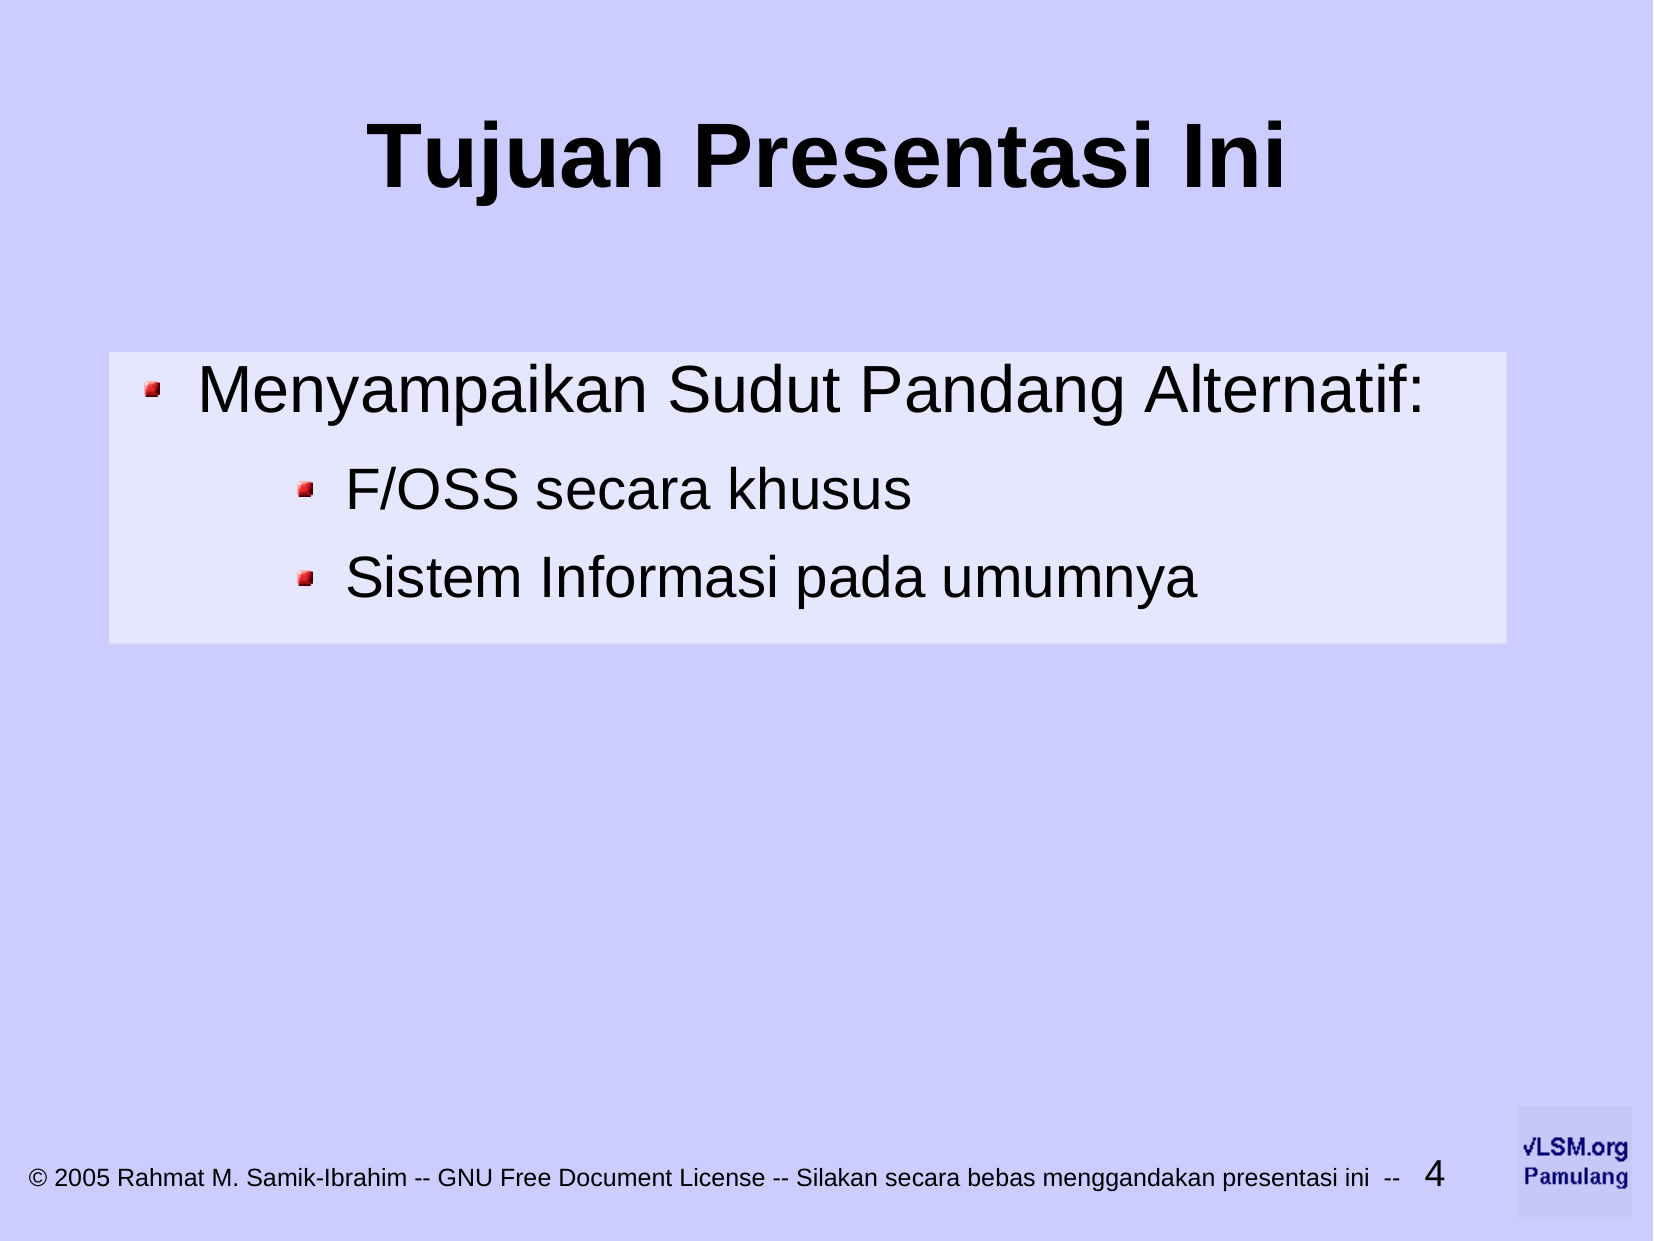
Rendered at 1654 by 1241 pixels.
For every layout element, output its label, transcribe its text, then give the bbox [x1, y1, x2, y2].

picture [1518, 1106, 1632, 1219]
list Menyampaikan Sudut Pandang Alternatif: F/OSS secara khusus Sistem Informasi pada umumnya [109, 352, 1507, 644]
title Tujuan Presentasi Ini [36, 101, 1621, 212]
